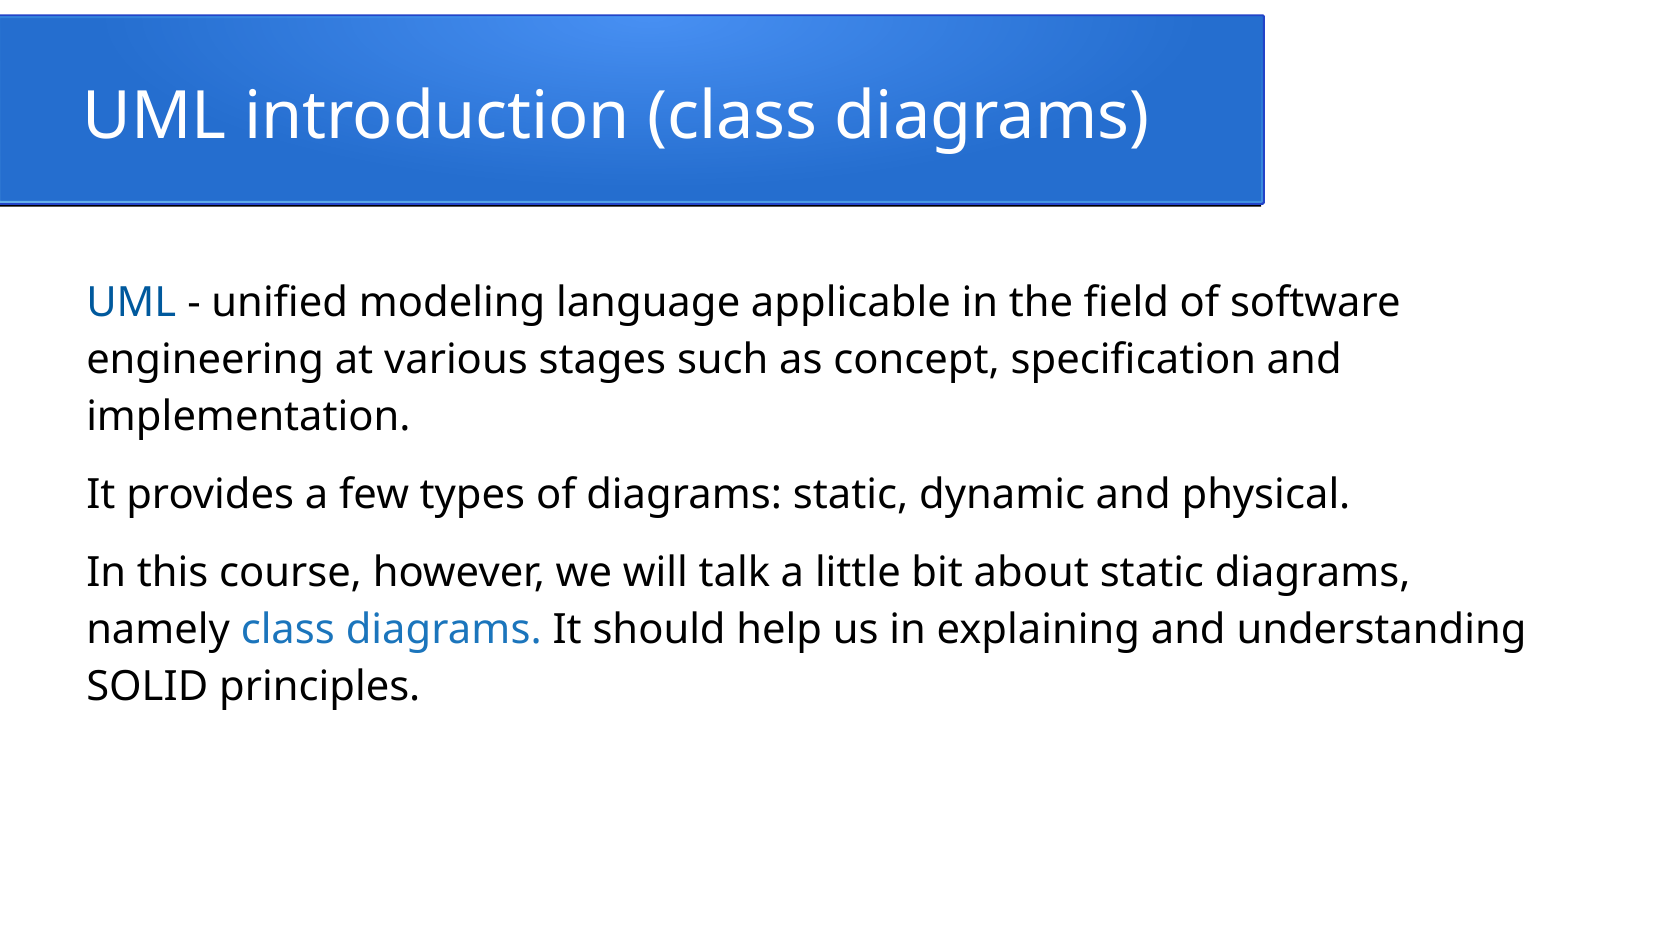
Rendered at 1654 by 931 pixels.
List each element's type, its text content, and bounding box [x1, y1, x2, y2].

title UML introduction (class diagrams) [82, 35, 1235, 189]
subtitle UML - unified modeling language applicable in the field of software engineering at various stages such as concept, specification and implementation. It provides a few types of diagrams: static, dynamic and physical. In this course, however, we will talk a little bit about static diagrams, namely class diagrams. It should help us in explaining and understanding SOLID principles. [86, 195, 1563, 931]
